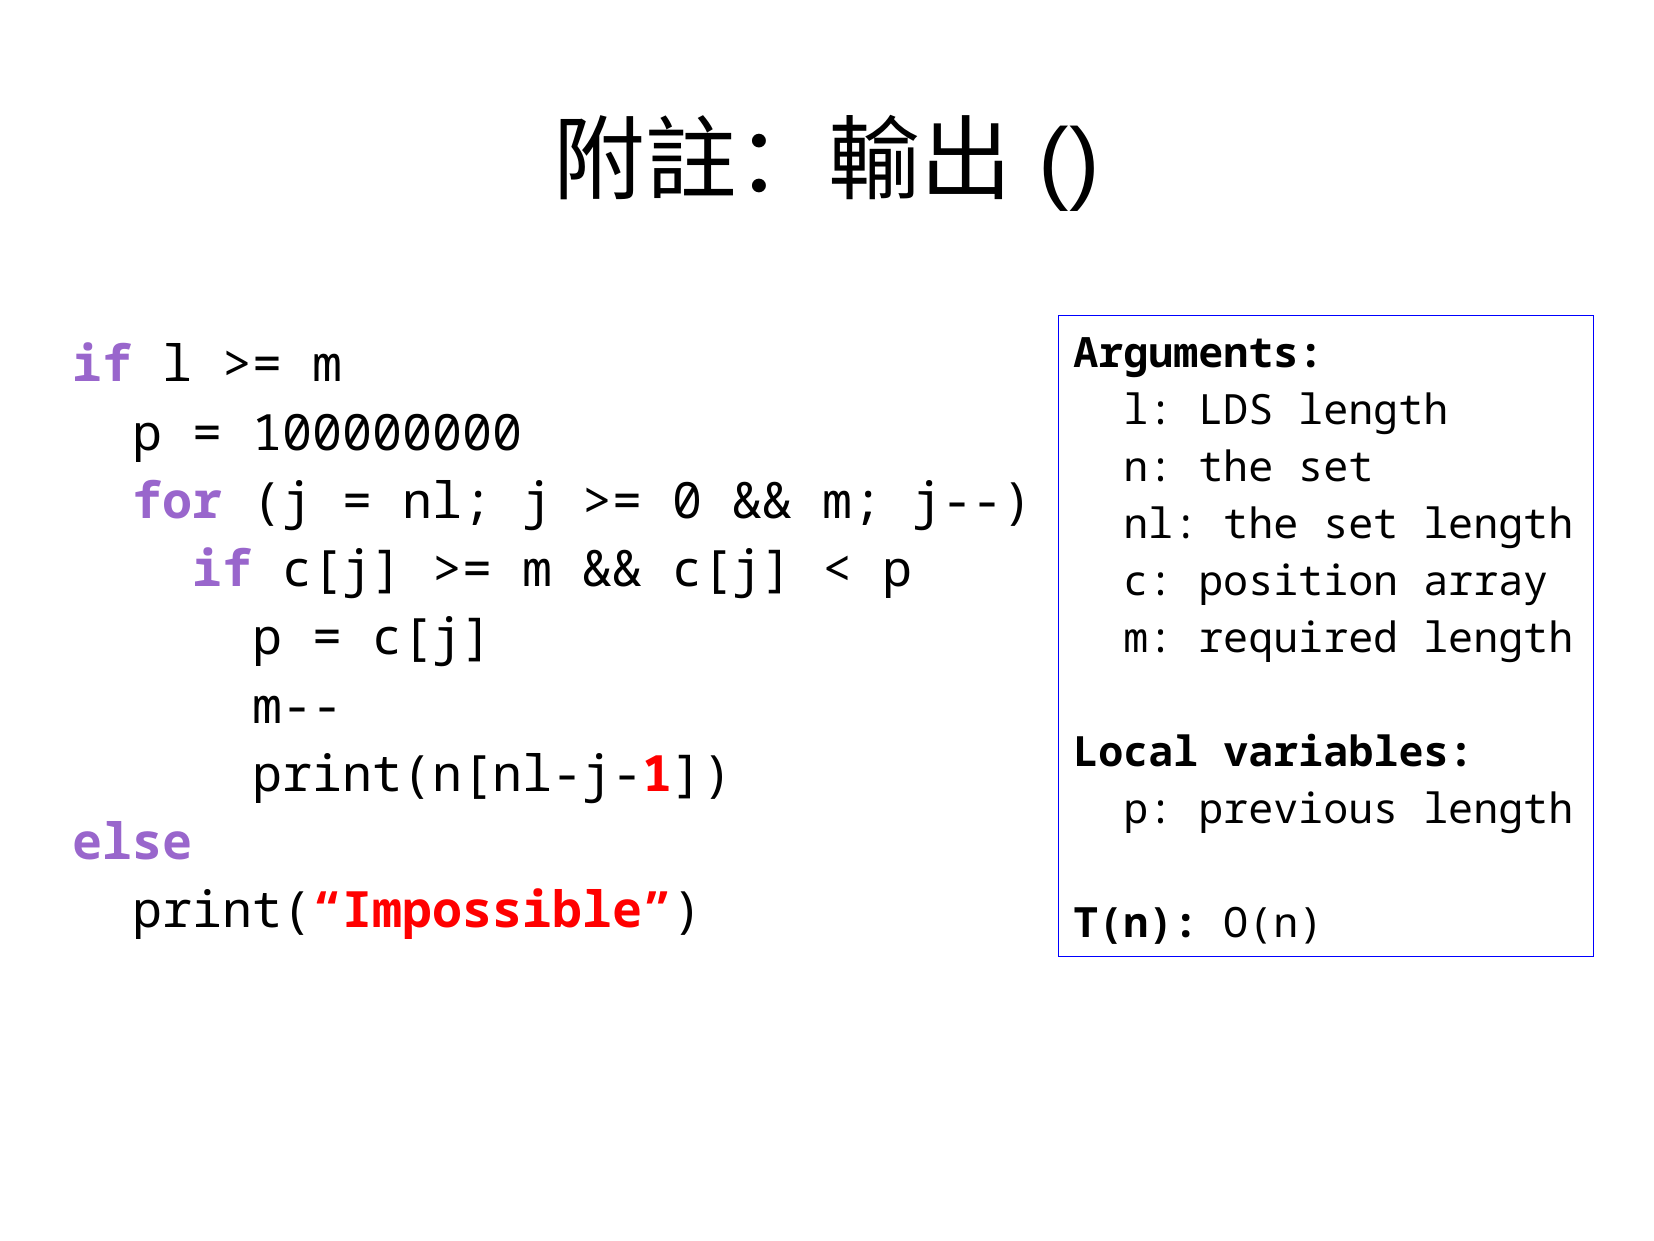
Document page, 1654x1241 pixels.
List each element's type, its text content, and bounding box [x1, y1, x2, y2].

text_box if l >= m p = 100000000 for (j = nl; j >= 0 && m; j--) if c[j] >= m && c[j] < p p = c[j] m-- print(n[nl-j-1]) else print(“Impossible”) [57, 320, 1048, 866]
text_box Arguments: l: LDS length n: the set nl: the set length c: position array m: required length Local variables: p: previous length T(n): O(n) [1058, 315, 1594, 868]
title 附註：輸出() [82, 49, 1571, 257]
